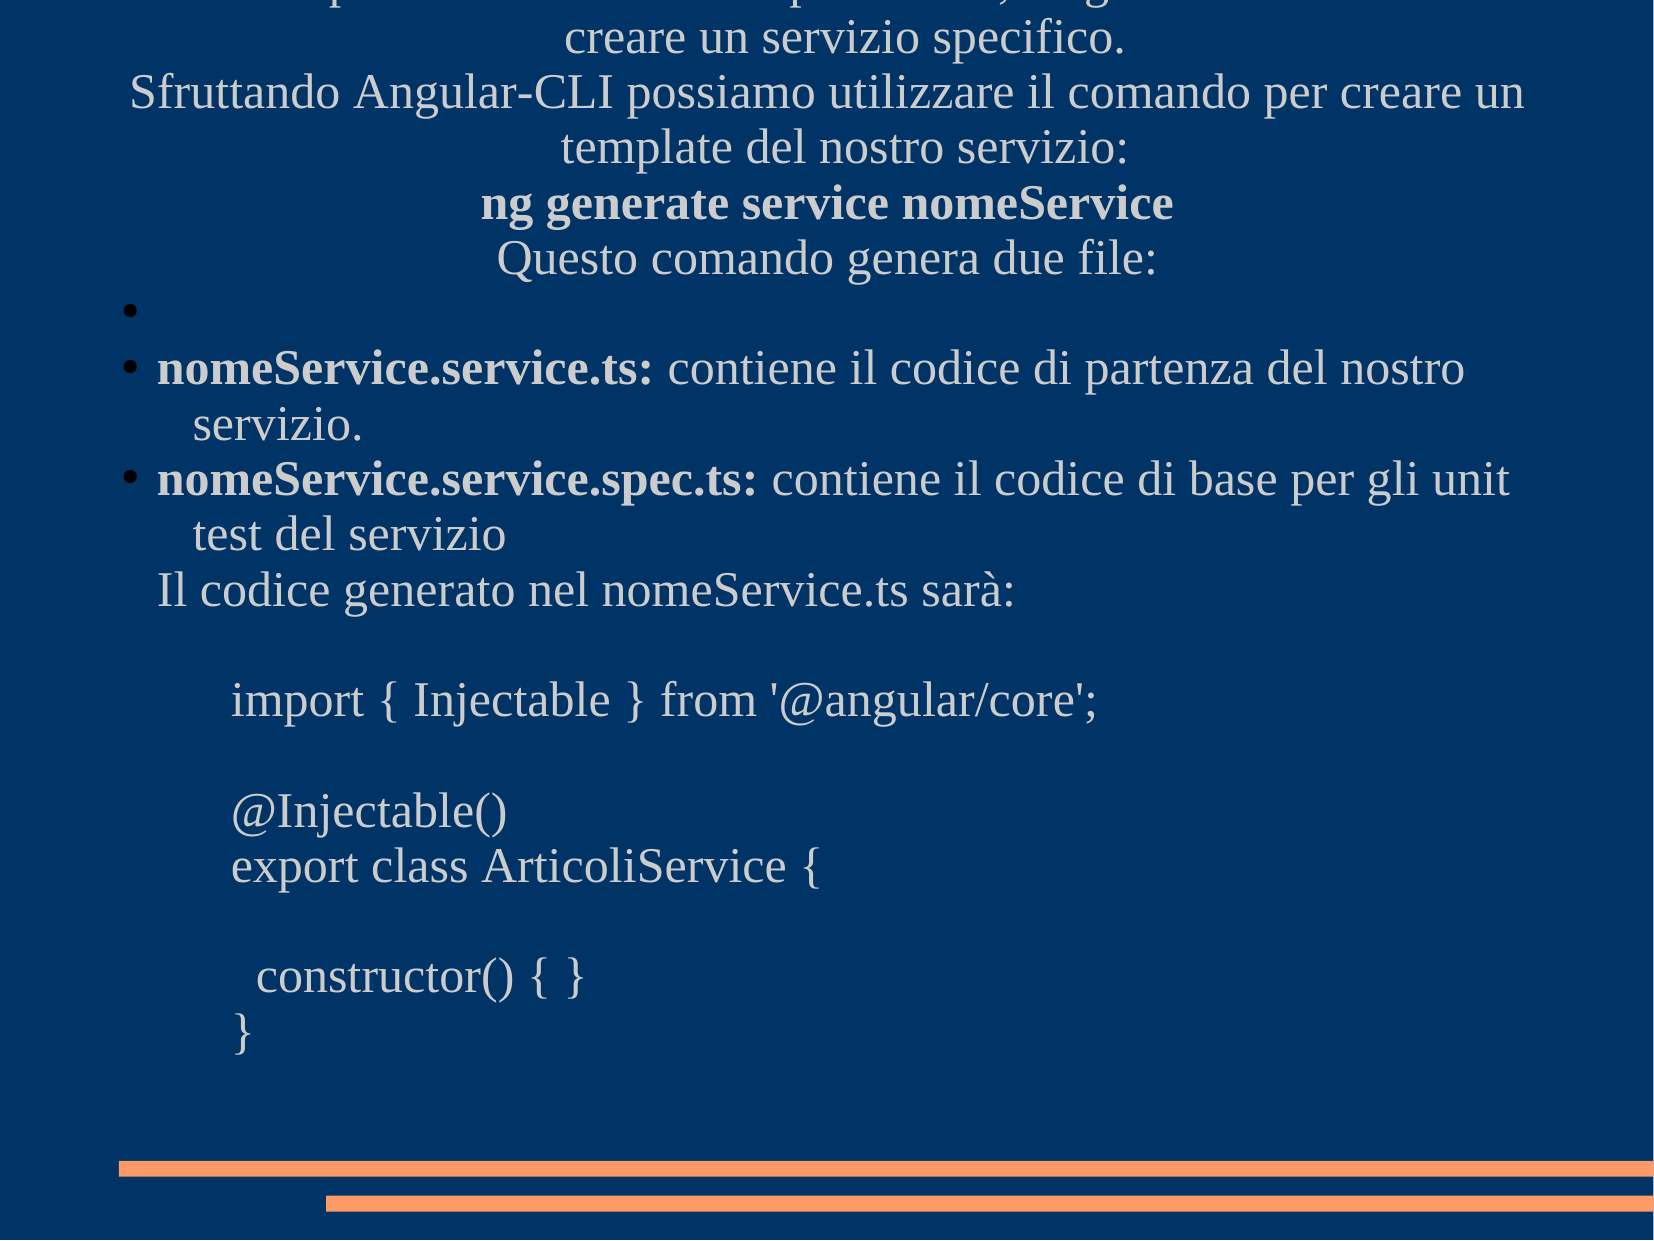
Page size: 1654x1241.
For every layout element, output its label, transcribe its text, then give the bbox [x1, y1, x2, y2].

subtitle Oltre a poter utilizzare servizi predefiniti, Angular ci consente di creare un servizio specifico. Sfruttando Angular-CLI possiamo utilizzare il comando per creare un template del nostro servizio: ng generate service nomeService Questo comando genera due file: nomeService.service.ts: contiene il codice di partenza del nostro servizio. nomeService.service.spec.ts: contiene il codice di base per gli unit test del servizio Il codice generato nel nomeService.ts sarà: import { Injectable } from '@angular/core'; @Injectable() export class ArticoliService { constructor() { } } [121, 0, 1534, 1238]
